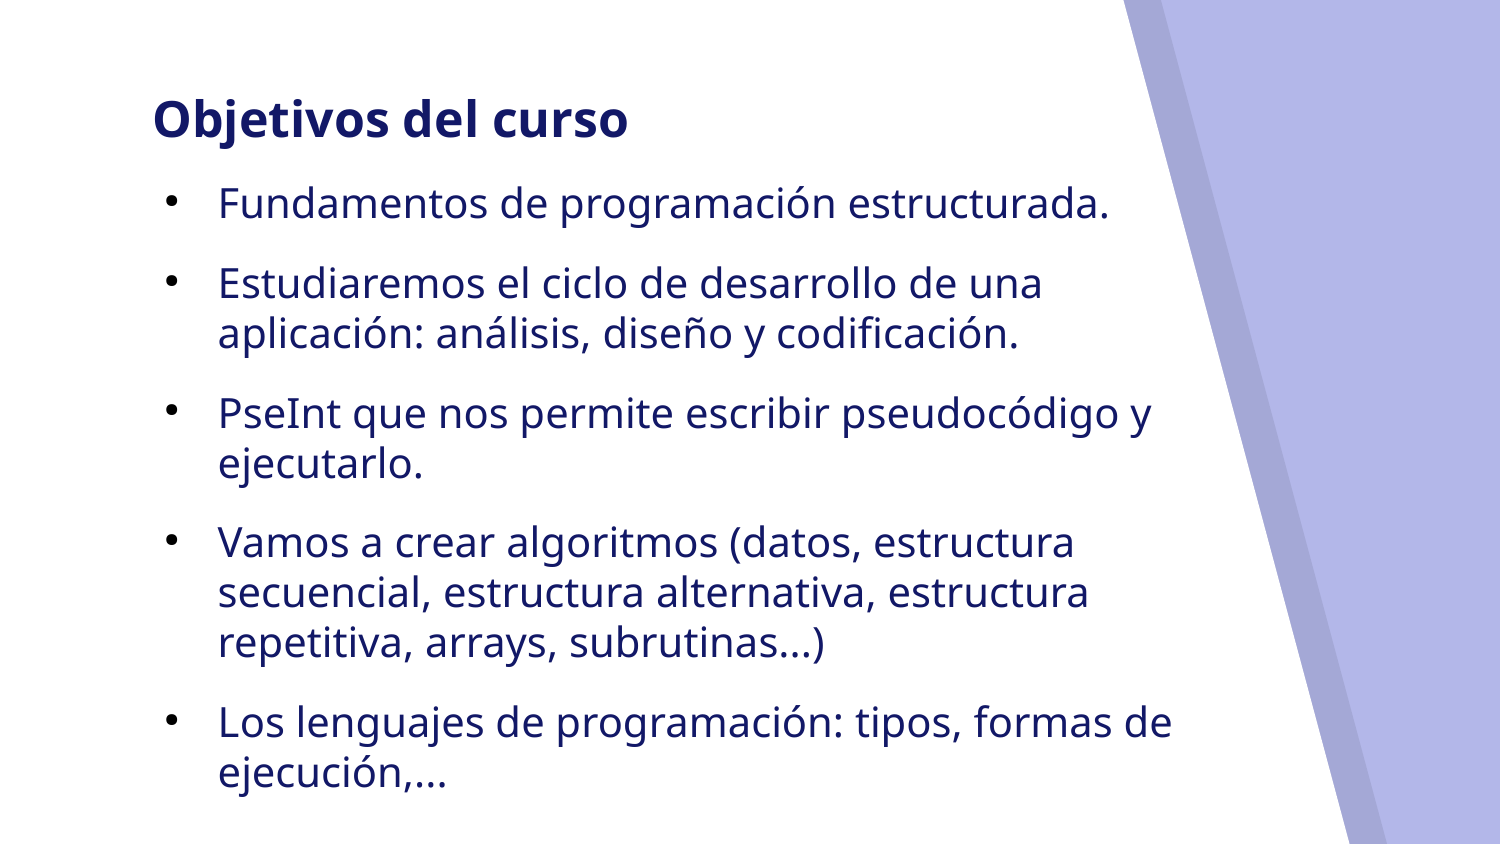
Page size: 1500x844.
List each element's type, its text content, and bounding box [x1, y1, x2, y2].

list Fundamentos de programación estructurada. Estudiaremos el ciclo de desarrollo de una aplicación: análisis, diseño y codificación. PseInt que nos permite escribir pseudocódigo y ejecutarlo. Vamos a crear algoritmos (datos, estructura secuencial, estructura alternativa, estructura repetitiva, arrays, subrutinas...) Los lenguajes de programación: tipos, formas de ejecución,... [131, 162, 1252, 533]
title Objetivos del curso [137, 82, 1011, 162]
